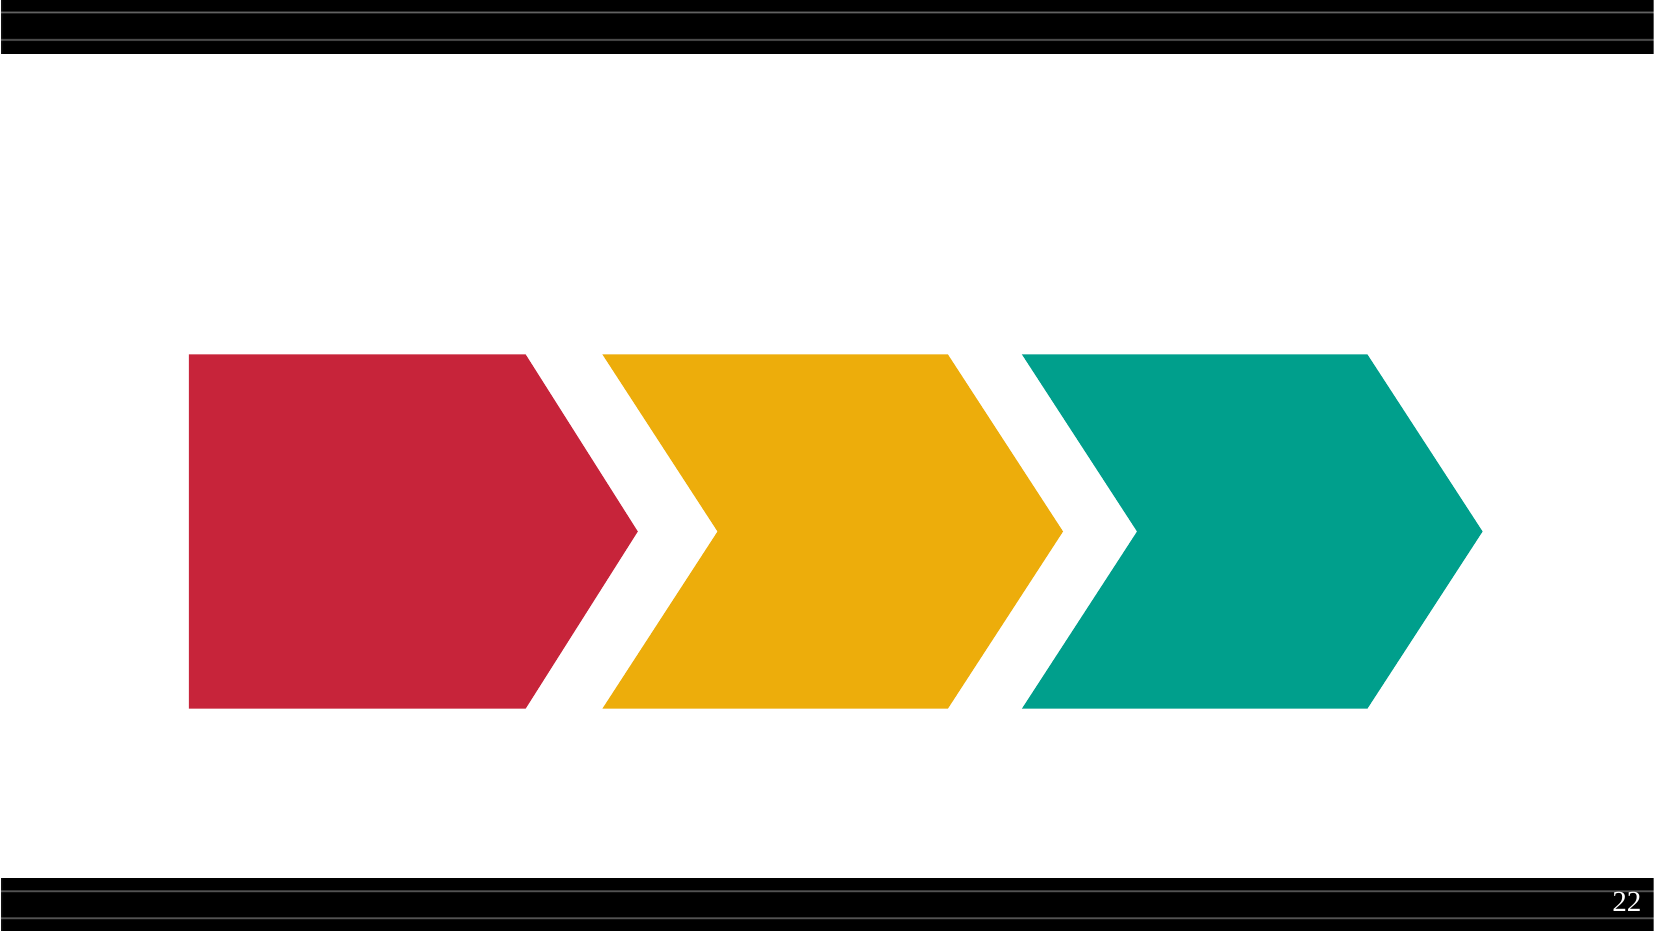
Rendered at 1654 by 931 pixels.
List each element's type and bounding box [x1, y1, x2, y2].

picture [1, 0, 1654, 54]
picture [1, 878, 1654, 931]
text_box [602, 354, 1064, 709]
text_box [188, 354, 638, 709]
